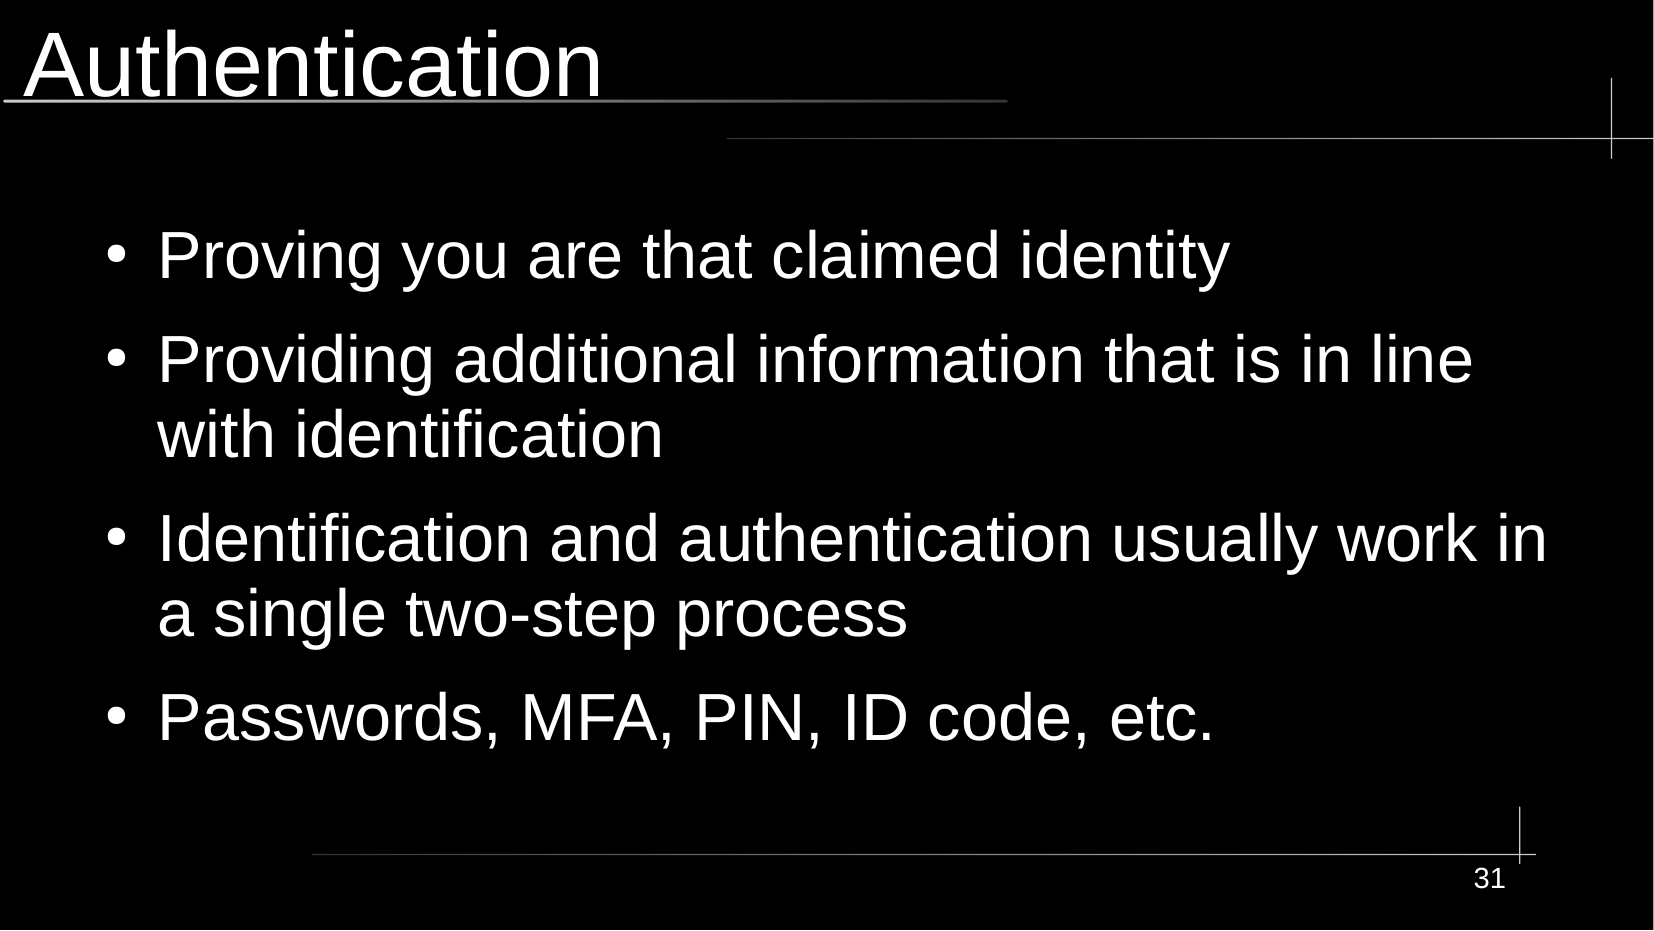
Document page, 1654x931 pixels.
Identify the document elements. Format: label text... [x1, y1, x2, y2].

list Proving you are that claimed identity Providing additional information that is in line with identification Identification and authentication usually work in a single two-step process Passwords, MFA, PIN, ID code, etc. [86, 217, 1576, 901]
title Authentication [23, 11, 1589, 119]
